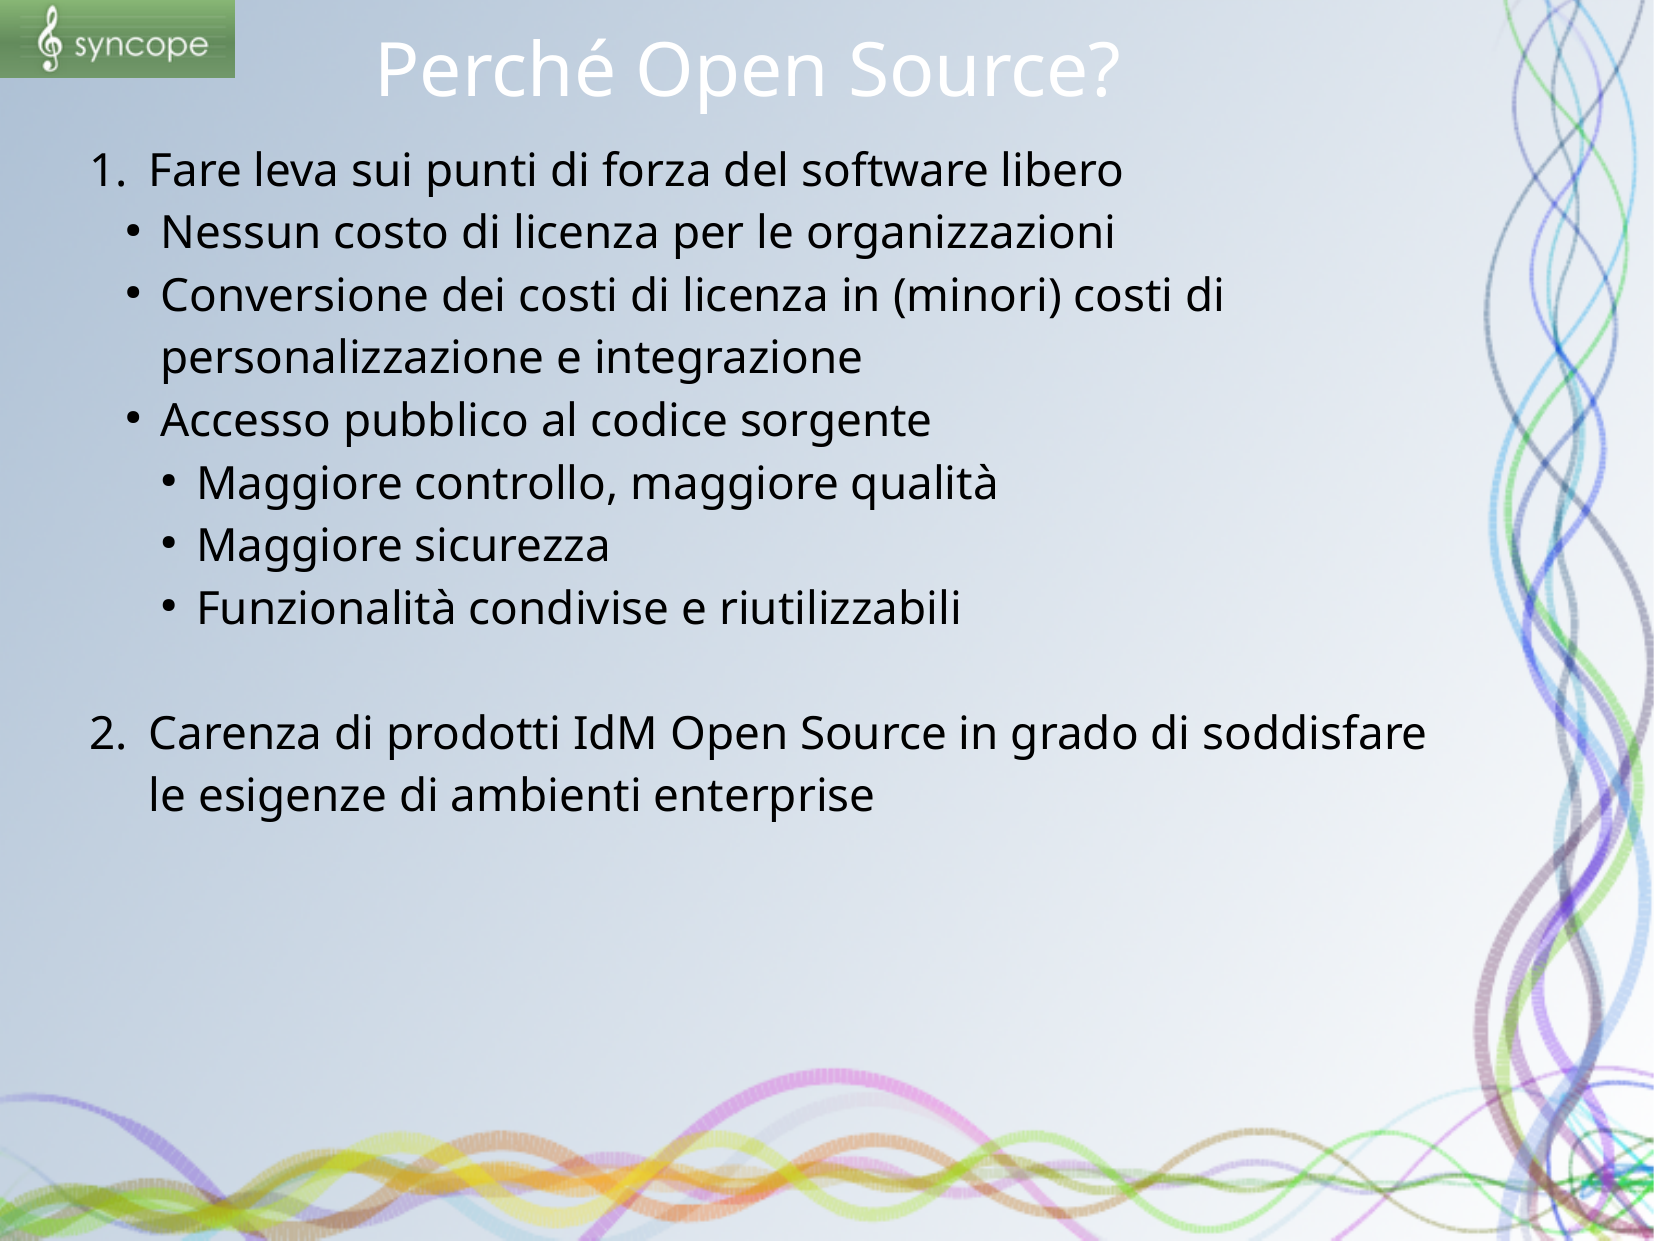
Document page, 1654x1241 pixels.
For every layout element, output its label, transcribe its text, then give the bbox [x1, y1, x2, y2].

text_box Perché Open Source? [359, 9, 1313, 129]
text_box Fare leva sui punti di forza del software libero Nessun costo di licenza per le organizzazioni Conversione dei costi di licenza in (minori) costi di personalizzazione e integrazione Accesso pubblico al codice sorgente Maggiore controllo, maggiore qualità Maggiore sicurezza Funzionalità condivise e riutilizzabili Carenza di prodotti IdM Open Source in grado di soddisfare le esigenze di ambienti enterprise [75, 129, 1486, 991]
picture [0, 0, 1654, 1241]
